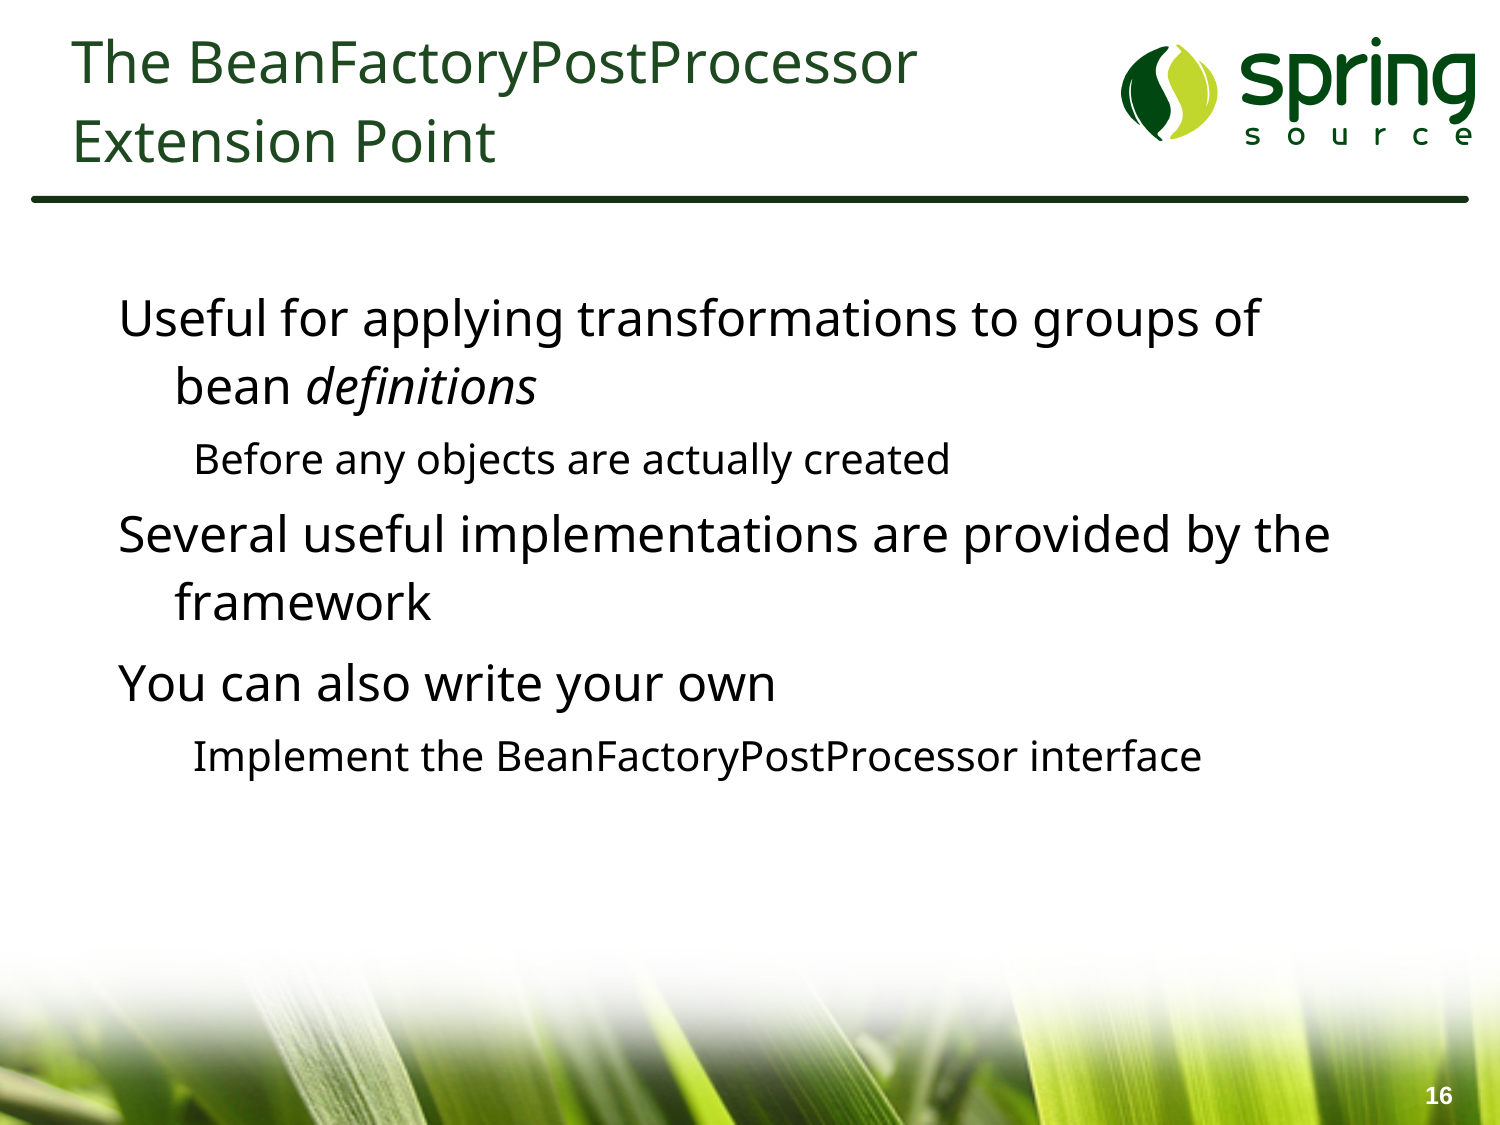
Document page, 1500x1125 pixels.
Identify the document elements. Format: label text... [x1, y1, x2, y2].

list Useful for applying transformations to groups of bean definitions Before any objects are actually created Several useful implementations are provided by the framework You can also write your own Implement the BeanFactoryPostProcessor interface [103, 275, 1395, 938]
picture [0, 944, 1500, 1125]
title The BeanFactoryPostProcessor Extension Point [56, 13, 1089, 176]
picture [1121, 37, 1475, 145]
